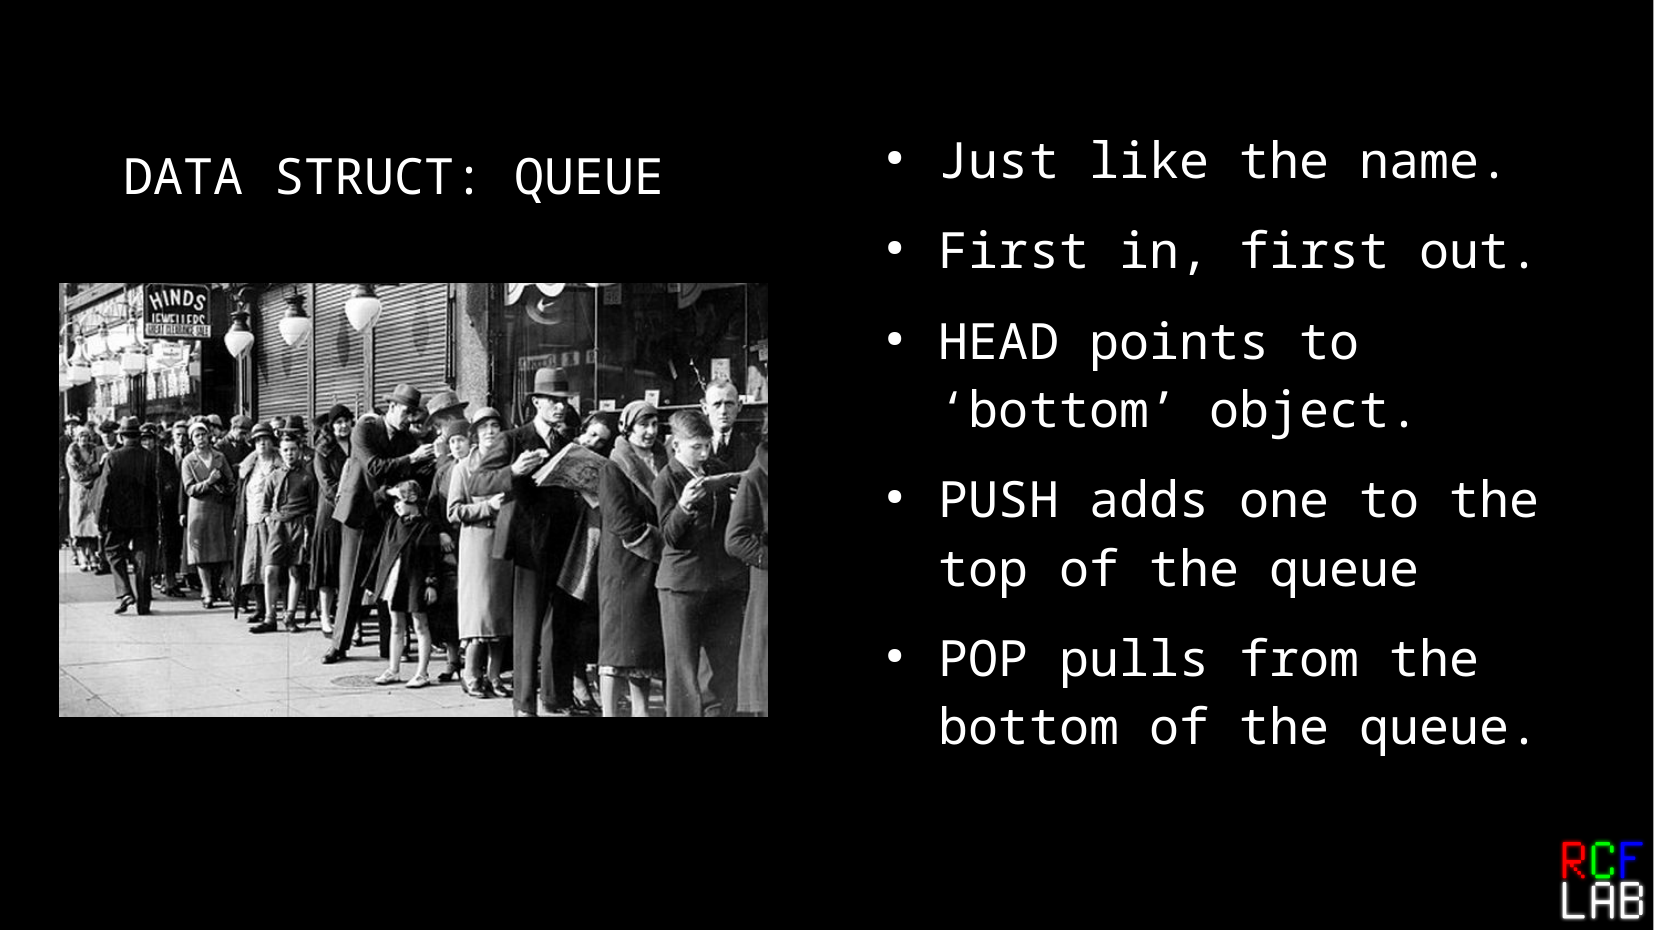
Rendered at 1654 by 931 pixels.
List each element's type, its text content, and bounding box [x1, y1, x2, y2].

list DATA STRUCT: QUEUE [124, 125, 839, 225]
picture [1559, 838, 1646, 922]
list Just like the name. First in, first out. HEAD points to ‘bottom’ object. PUSH adds one to the top of the queue POP pulls from the bottom of the queue. [868, 124, 1583, 804]
picture [59, 283, 768, 717]
